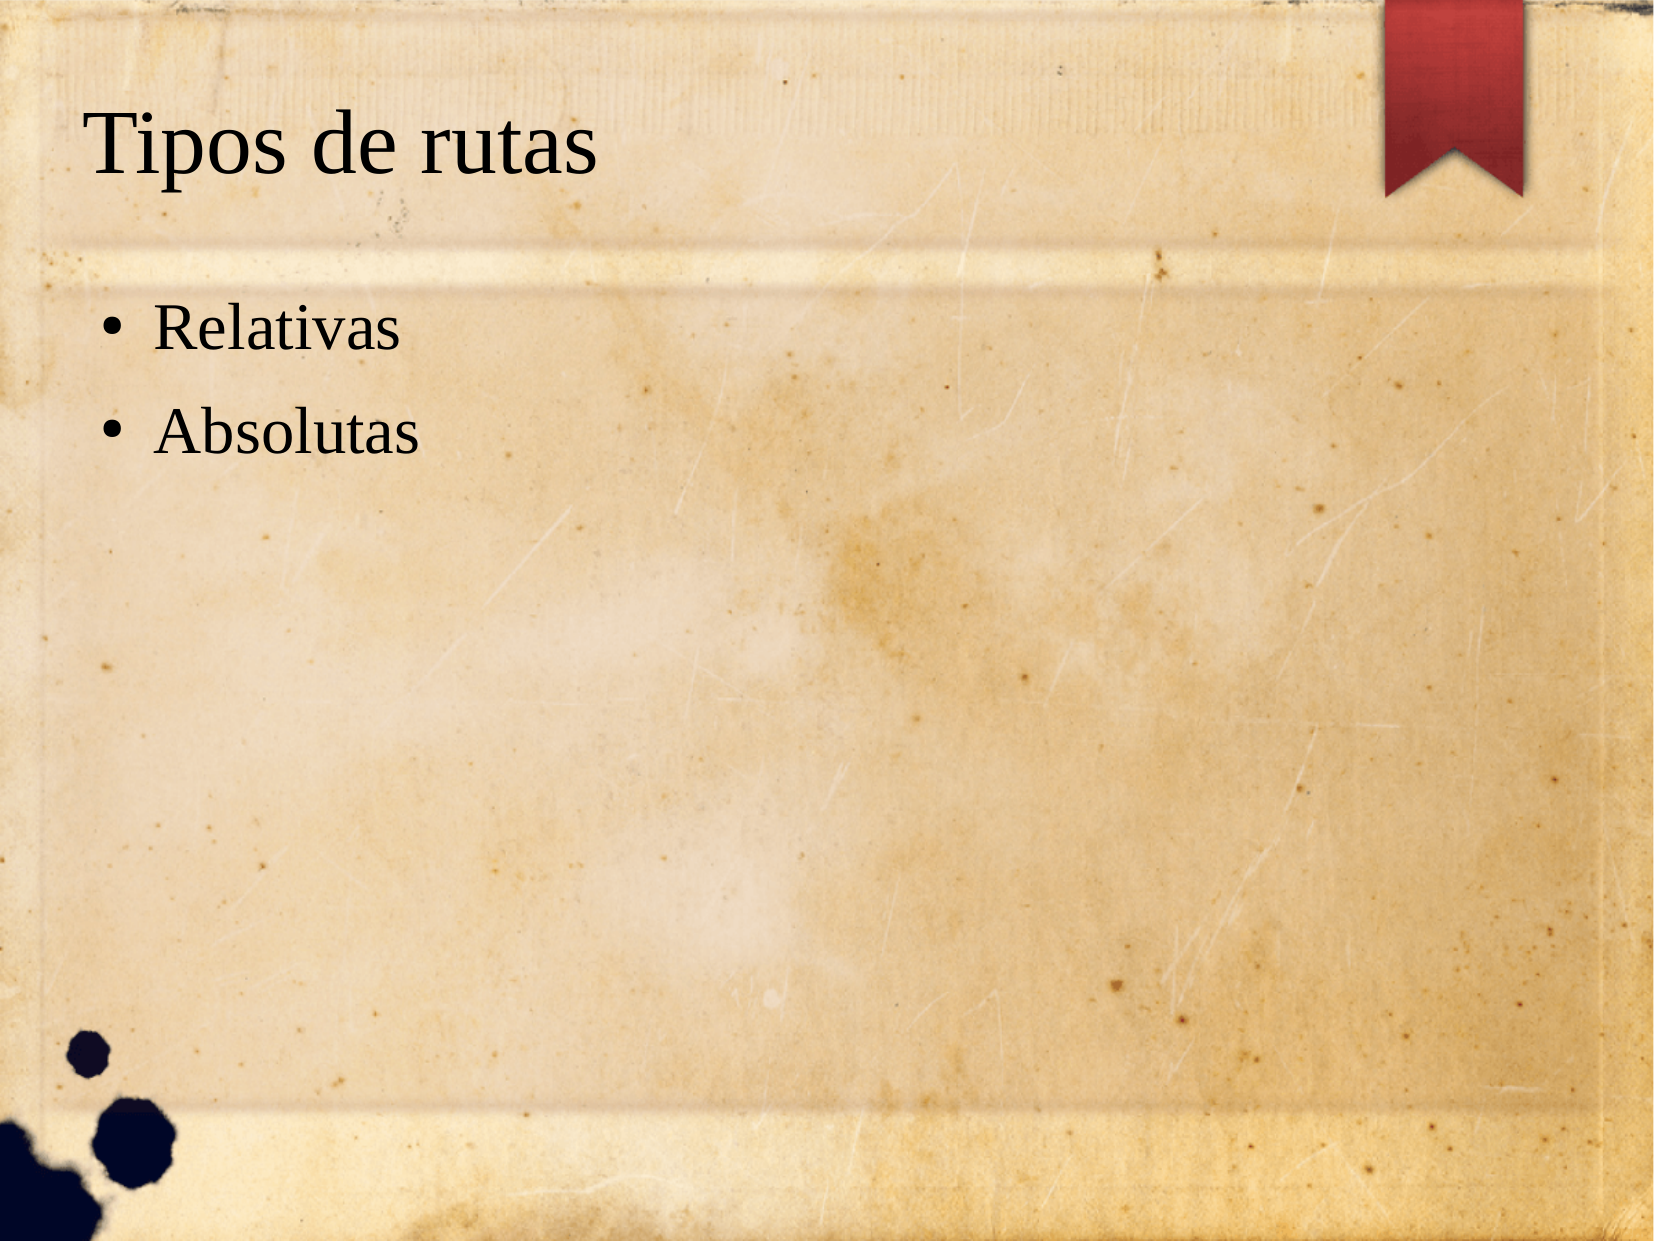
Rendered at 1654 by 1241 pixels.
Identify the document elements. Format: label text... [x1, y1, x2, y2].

title Tipos de rutas [82, 49, 1347, 237]
picture [0, 0, 1654, 1241]
list Relativas Absolutas [82, 290, 1538, 1010]
